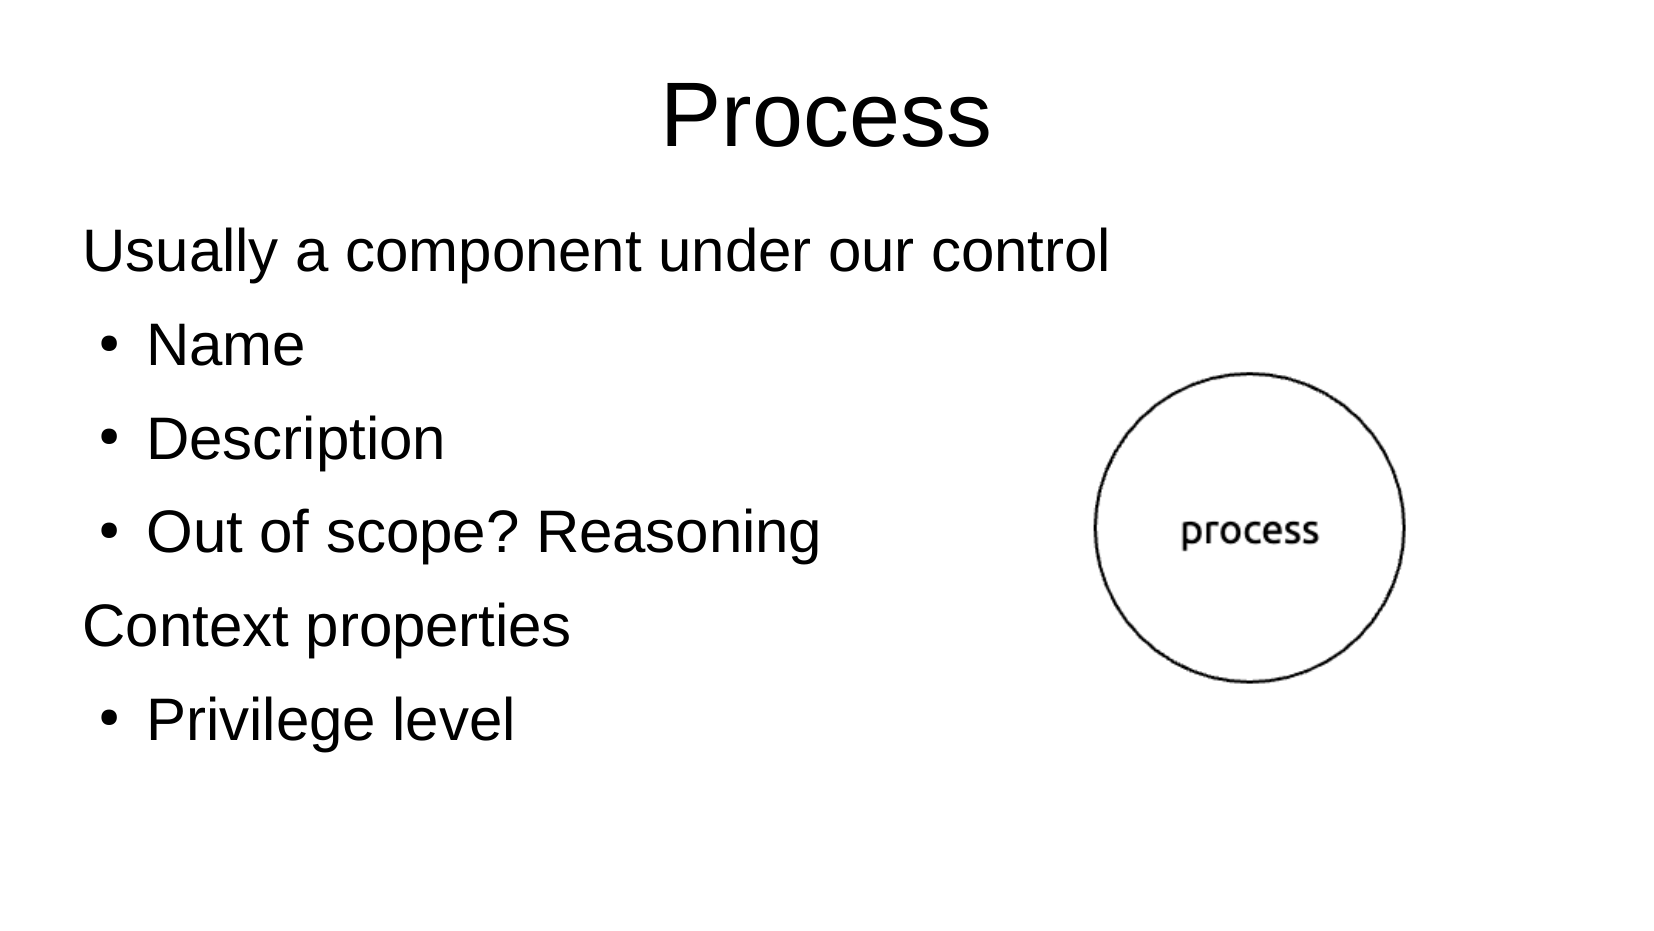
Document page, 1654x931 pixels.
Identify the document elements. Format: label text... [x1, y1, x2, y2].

picture [1077, 337, 1426, 707]
title Process [82, 37, 1571, 193]
list Usually a component under our control Name Description Out of scope? Reasoning Context properties Privilege level [82, 217, 1571, 758]
